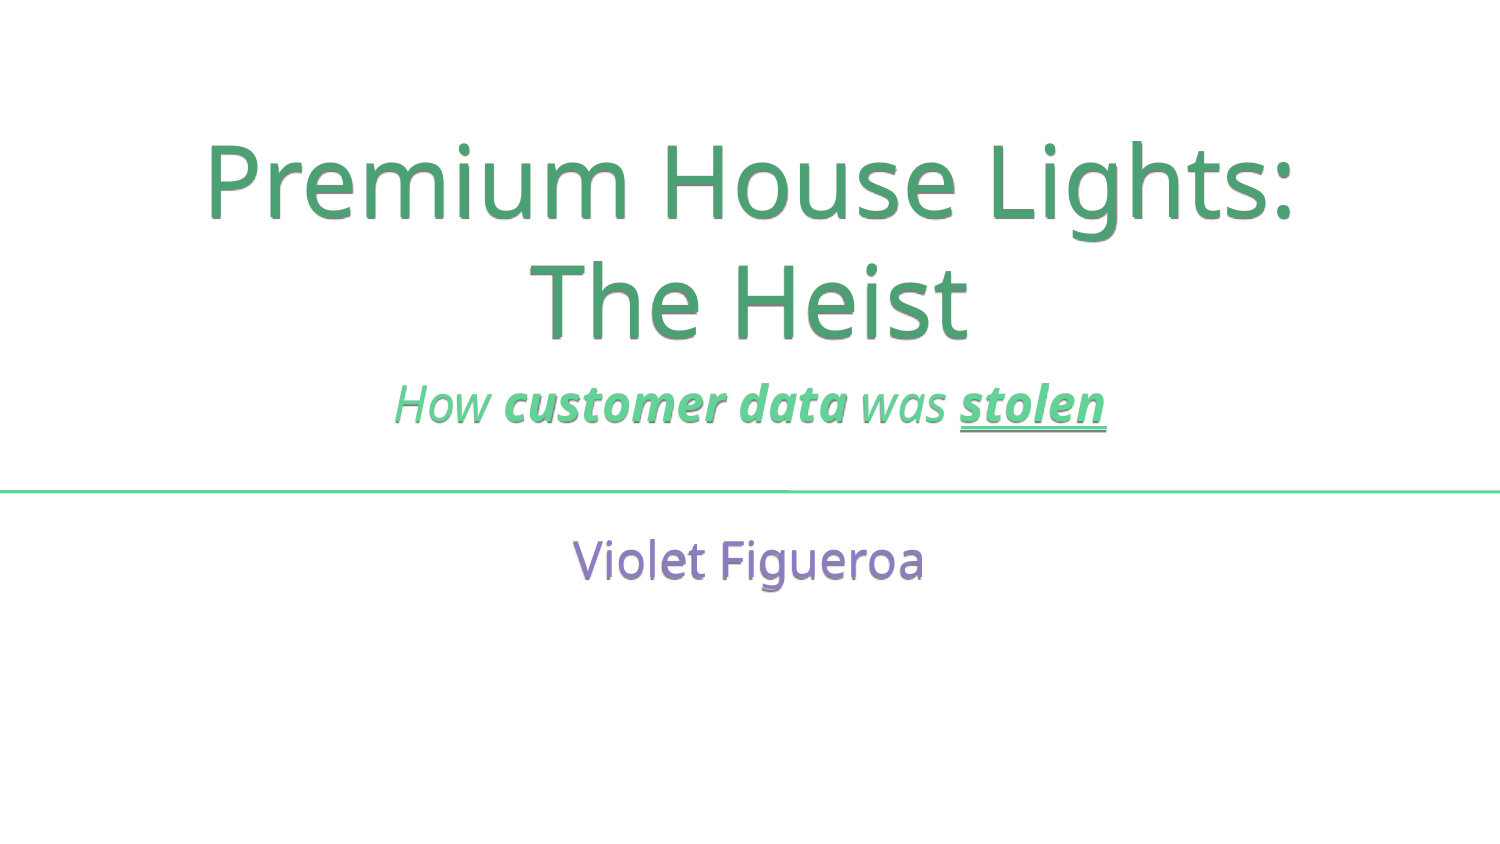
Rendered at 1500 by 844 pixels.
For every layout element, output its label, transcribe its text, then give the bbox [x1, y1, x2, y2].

subtitle Violet Figueroa [51, 512, 1449, 643]
subtitle How customer data was stolen [51, 356, 1449, 487]
title Premium House Lights: The Heist [51, 35, 1449, 356]
